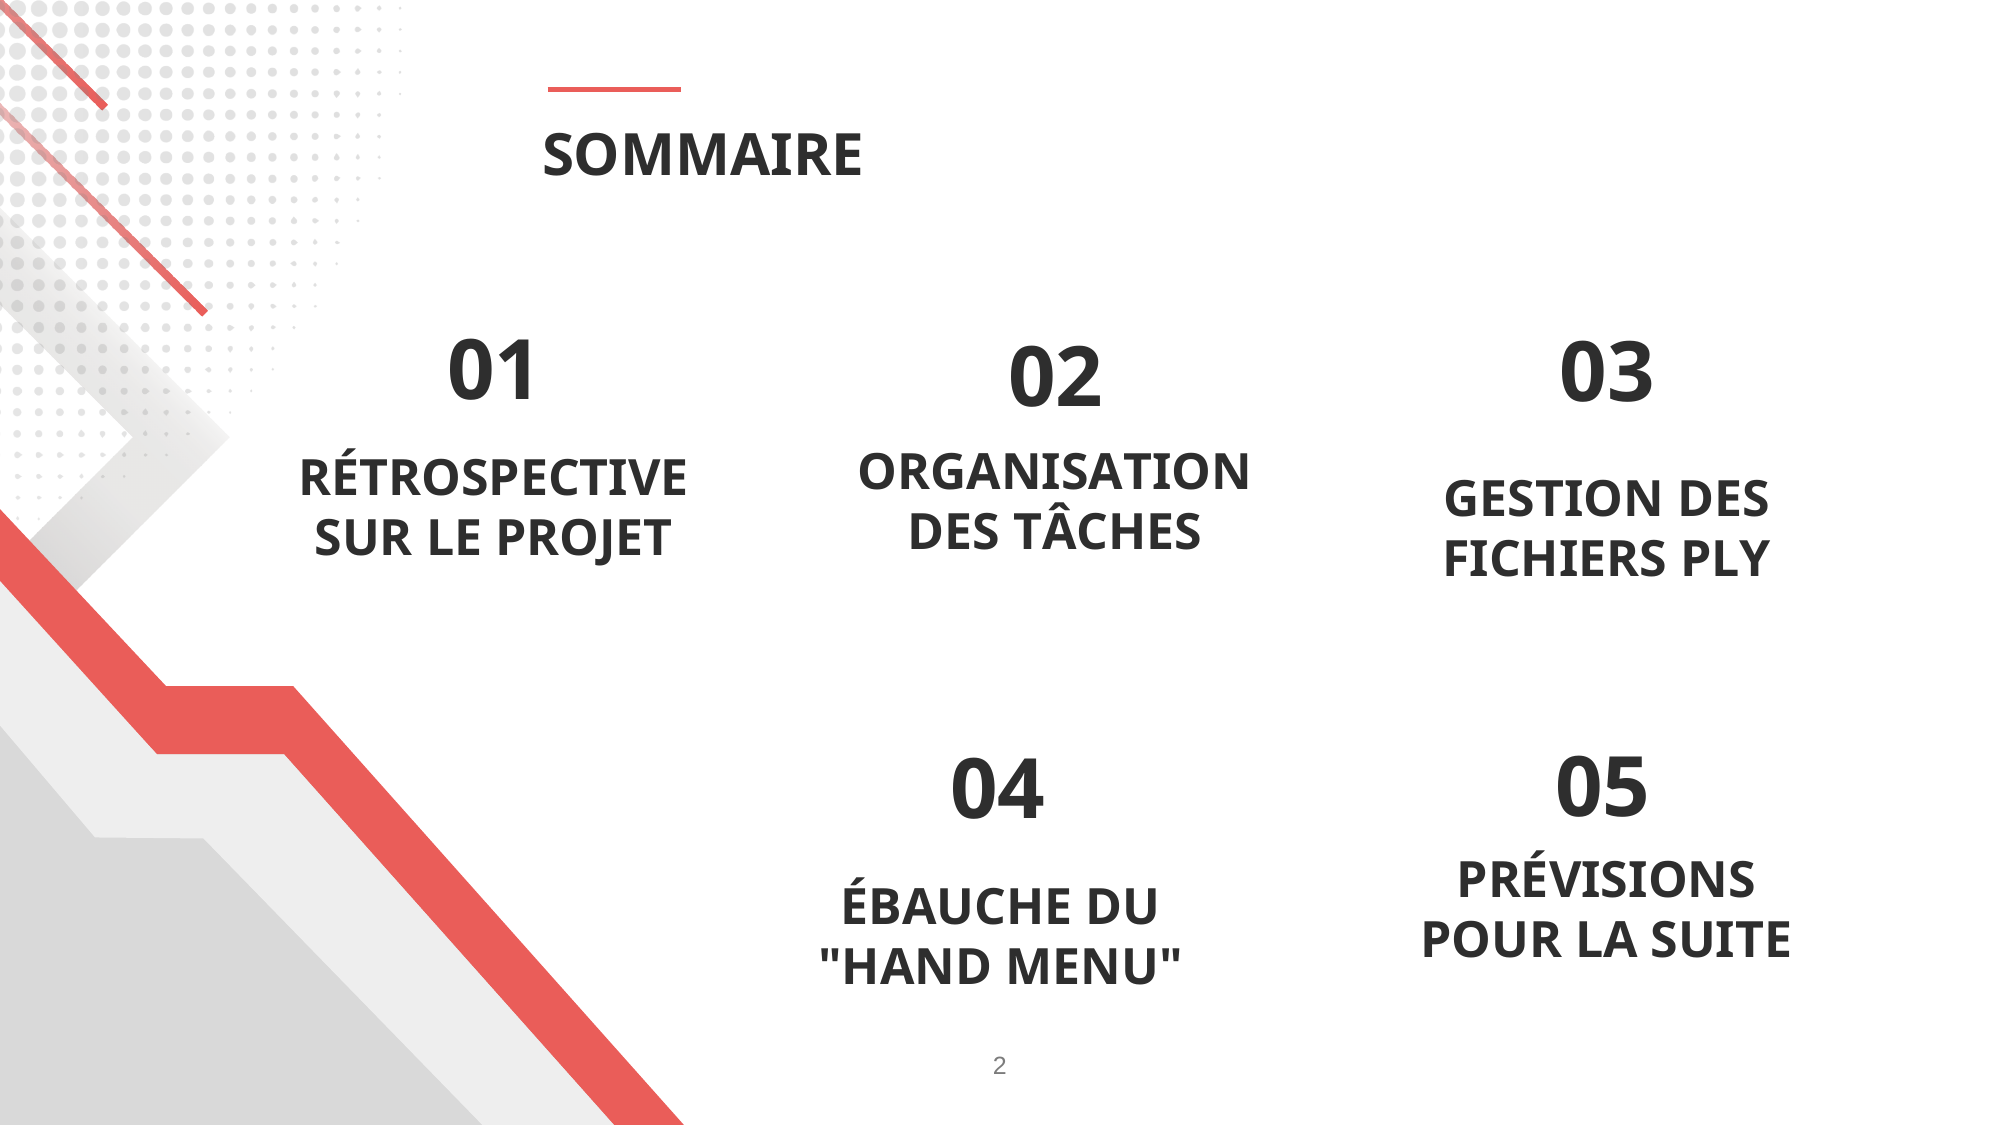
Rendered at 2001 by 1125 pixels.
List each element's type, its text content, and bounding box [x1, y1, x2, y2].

text_box 04 [917, 715, 1079, 841]
text_box ORGANISATION DES TÂCHES [817, 409, 1294, 580]
title 01 [414, 296, 576, 422]
subtitle PRÉVISIONS POUR LA SUITE [1390, 821, 1823, 988]
title 02 [975, 303, 1137, 409]
text_box RÉTROSPECTIVE SUR LE PROJET [261, 423, 727, 586]
title 03 [1527, 298, 1688, 424]
text_box 2 [774, 1042, 1225, 1103]
text_box ÉBAUCHE DU "HAND MENU" [762, 854, 1239, 988]
text_box 05 [1522, 713, 1684, 839]
title SOMMAIRE [522, 97, 1843, 223]
subtitle GESTION DES FICHIERS PLY [1351, 446, 1863, 580]
